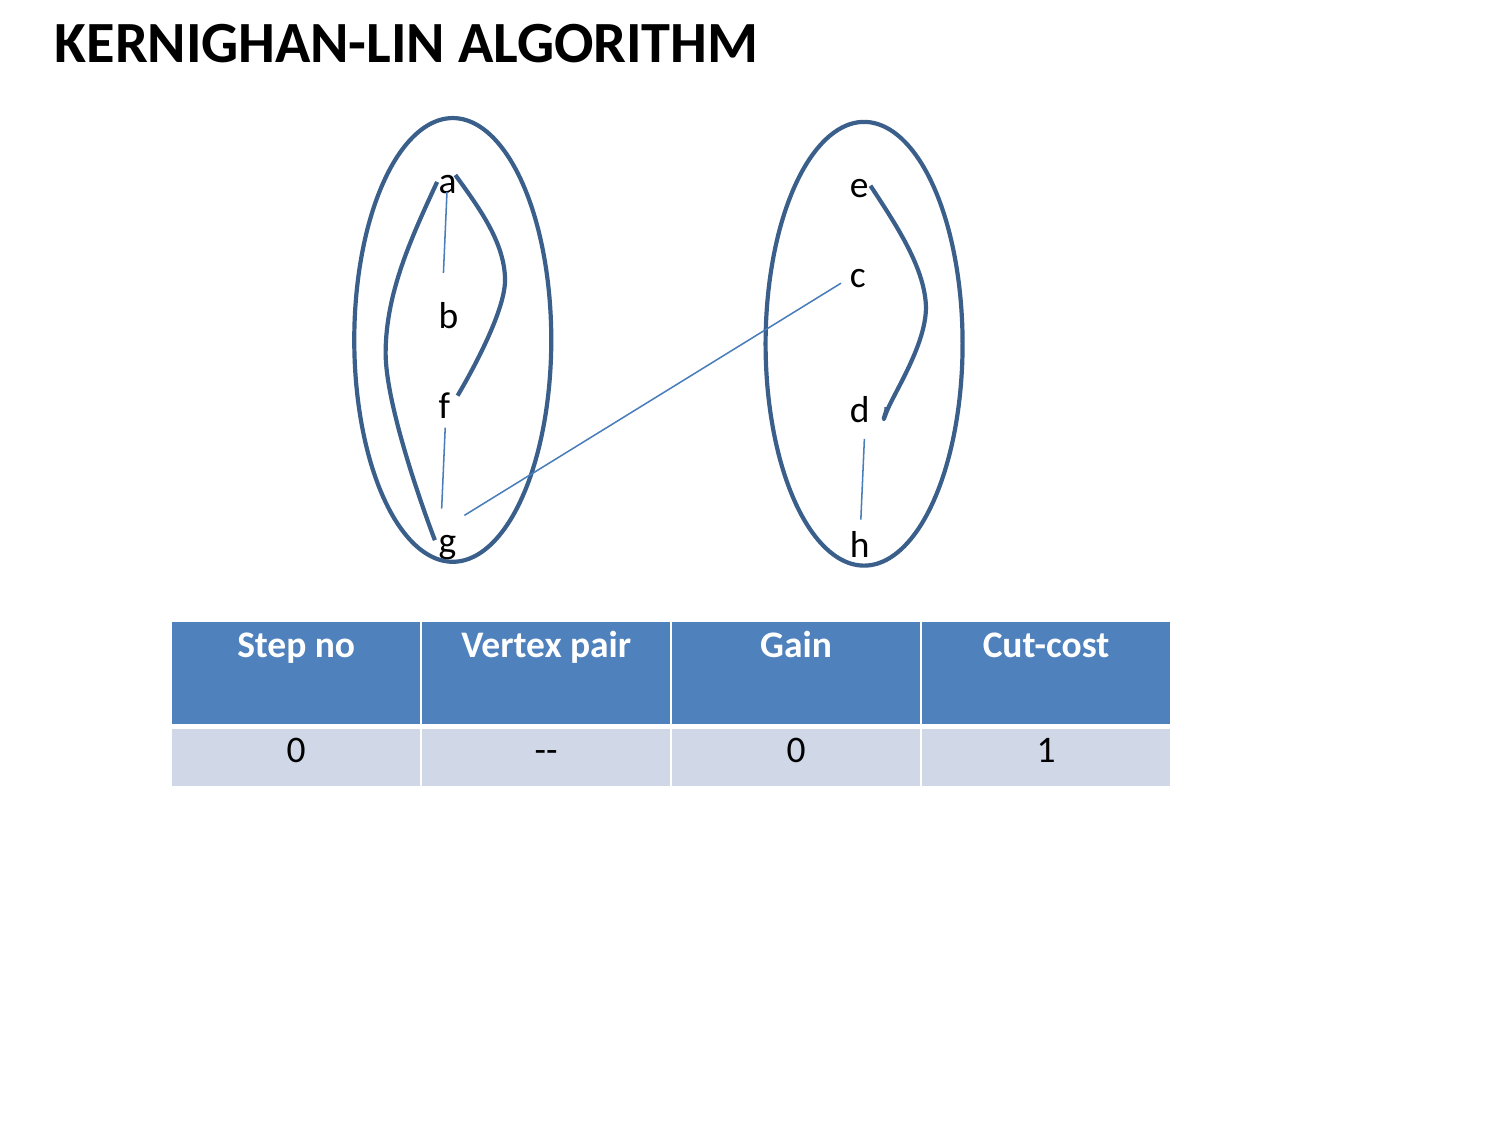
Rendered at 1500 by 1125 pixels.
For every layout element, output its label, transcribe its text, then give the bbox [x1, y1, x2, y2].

text_box KERNIGHAN-LIN ALGORITHM [40, 0, 1252, 82]
table_cell -- [422, 729, 670, 786]
table_header Step no [172, 622, 420, 724]
table_header Cut-cost [922, 622, 1170, 724]
text_box a b f g [423, 555, 482, 569]
text_box e c d h [835, 559, 894, 573]
table_cell 1 [922, 729, 1170, 786]
table_cell 0 [672, 729, 920, 786]
table_header Gain [672, 622, 920, 724]
text_box e c d h [835, 152, 894, 563]
table_header Vertex pair [422, 622, 670, 724]
table_cell 0 [172, 729, 420, 786]
text_box a b f g [423, 148, 482, 559]
